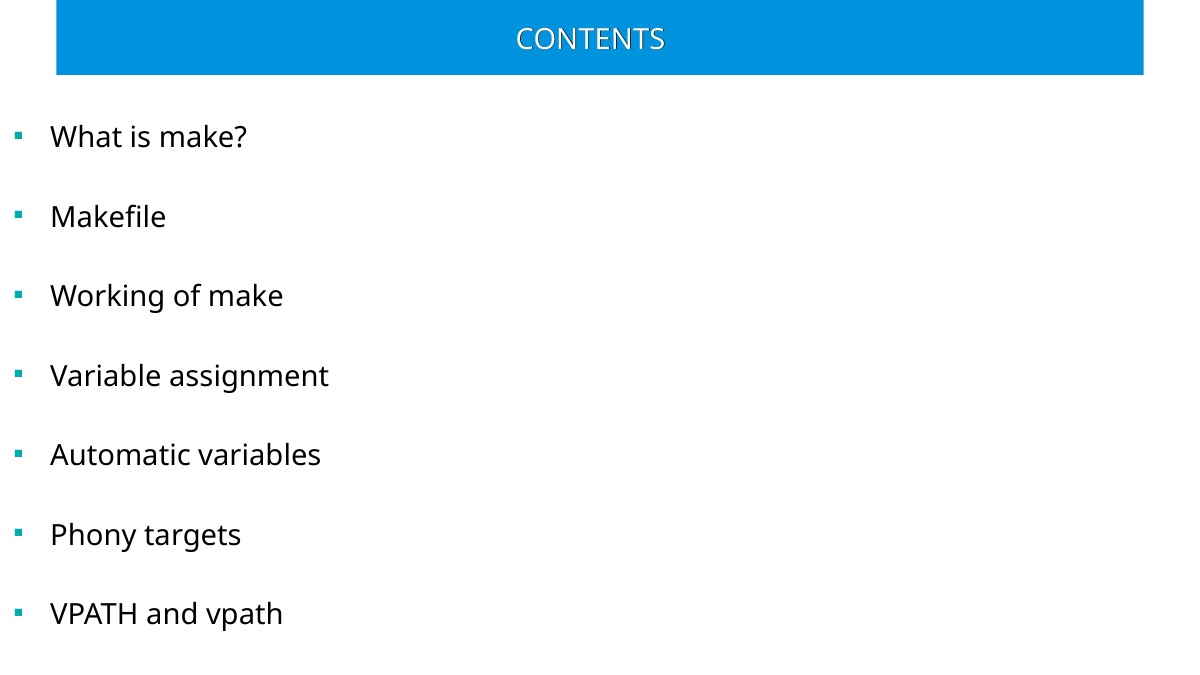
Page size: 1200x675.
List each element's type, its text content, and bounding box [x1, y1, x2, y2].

title Contents [56, 0, 1144, 75]
text_box What is make? Makefile Working of make Variable assignment Automatic variables Phony targets VPATH and vpath Recursive make [0, 74, 1111, 663]
